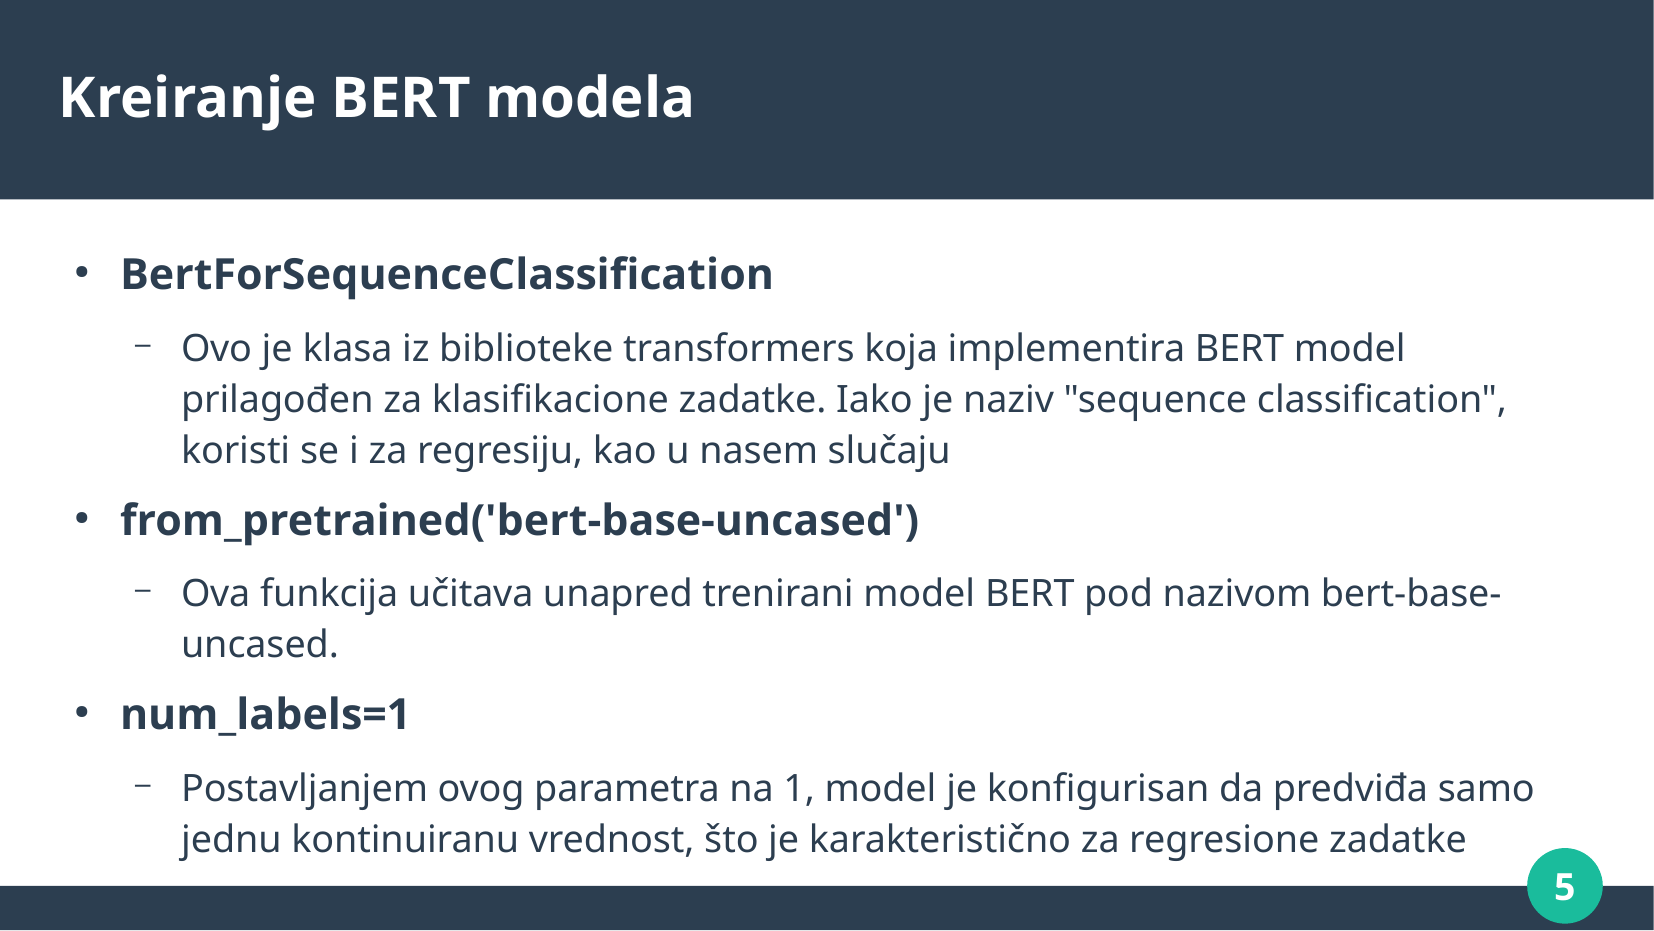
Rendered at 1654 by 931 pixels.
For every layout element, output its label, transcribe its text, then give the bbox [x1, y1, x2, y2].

list BertForSequenceClassification Ovo je klasa iz biblioteke transformers koja implementira BERT model prilagođen za klasifikacione zadatke. Iako je naziv "sequence classification", koristi se i za regresiju, kao u nasem slučaju from_pretrained('bert-base-uncased') Ova funkcija učitava unapred trenirani model BERT pod nazivom bert-base-uncased. num_labels=1 Postavljanjem ovog parametra na 1, model je konfigurisan da predviđa samo jednu kontinuiranu vrednost, što je karakteristično za regresione zadatke [59, 243, 1595, 864]
title Kreiranje BERT modela [59, 37, 1595, 155]
